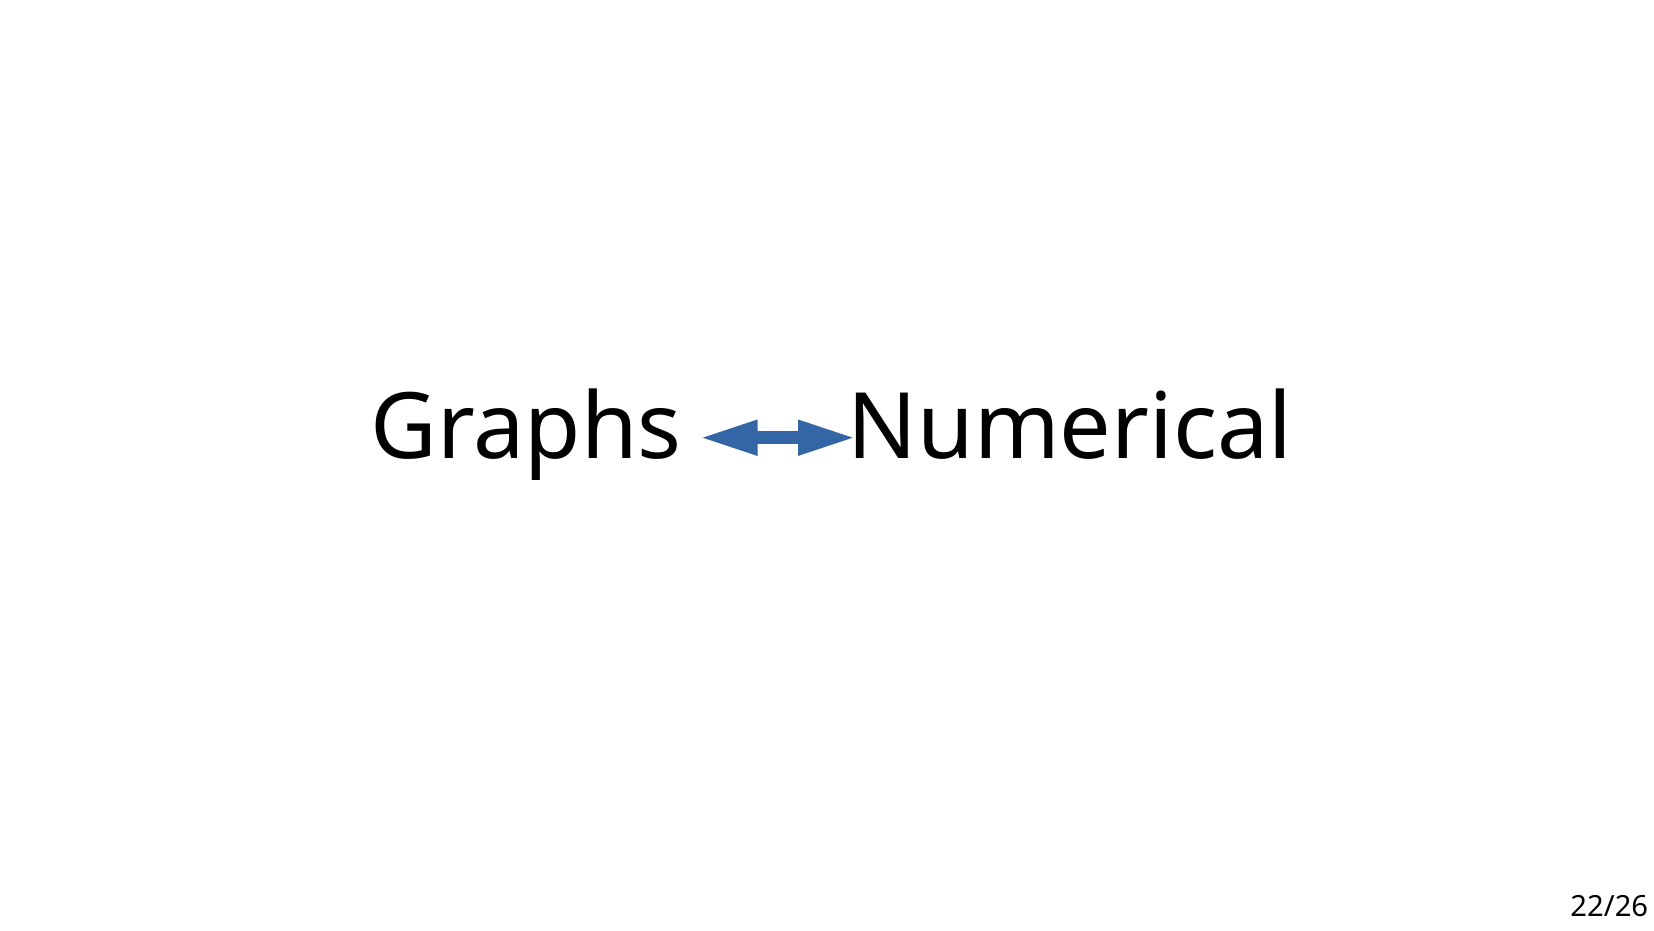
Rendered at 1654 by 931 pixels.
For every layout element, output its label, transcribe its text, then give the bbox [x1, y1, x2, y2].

title Graphs Numerical [87, 345, 1576, 501]
